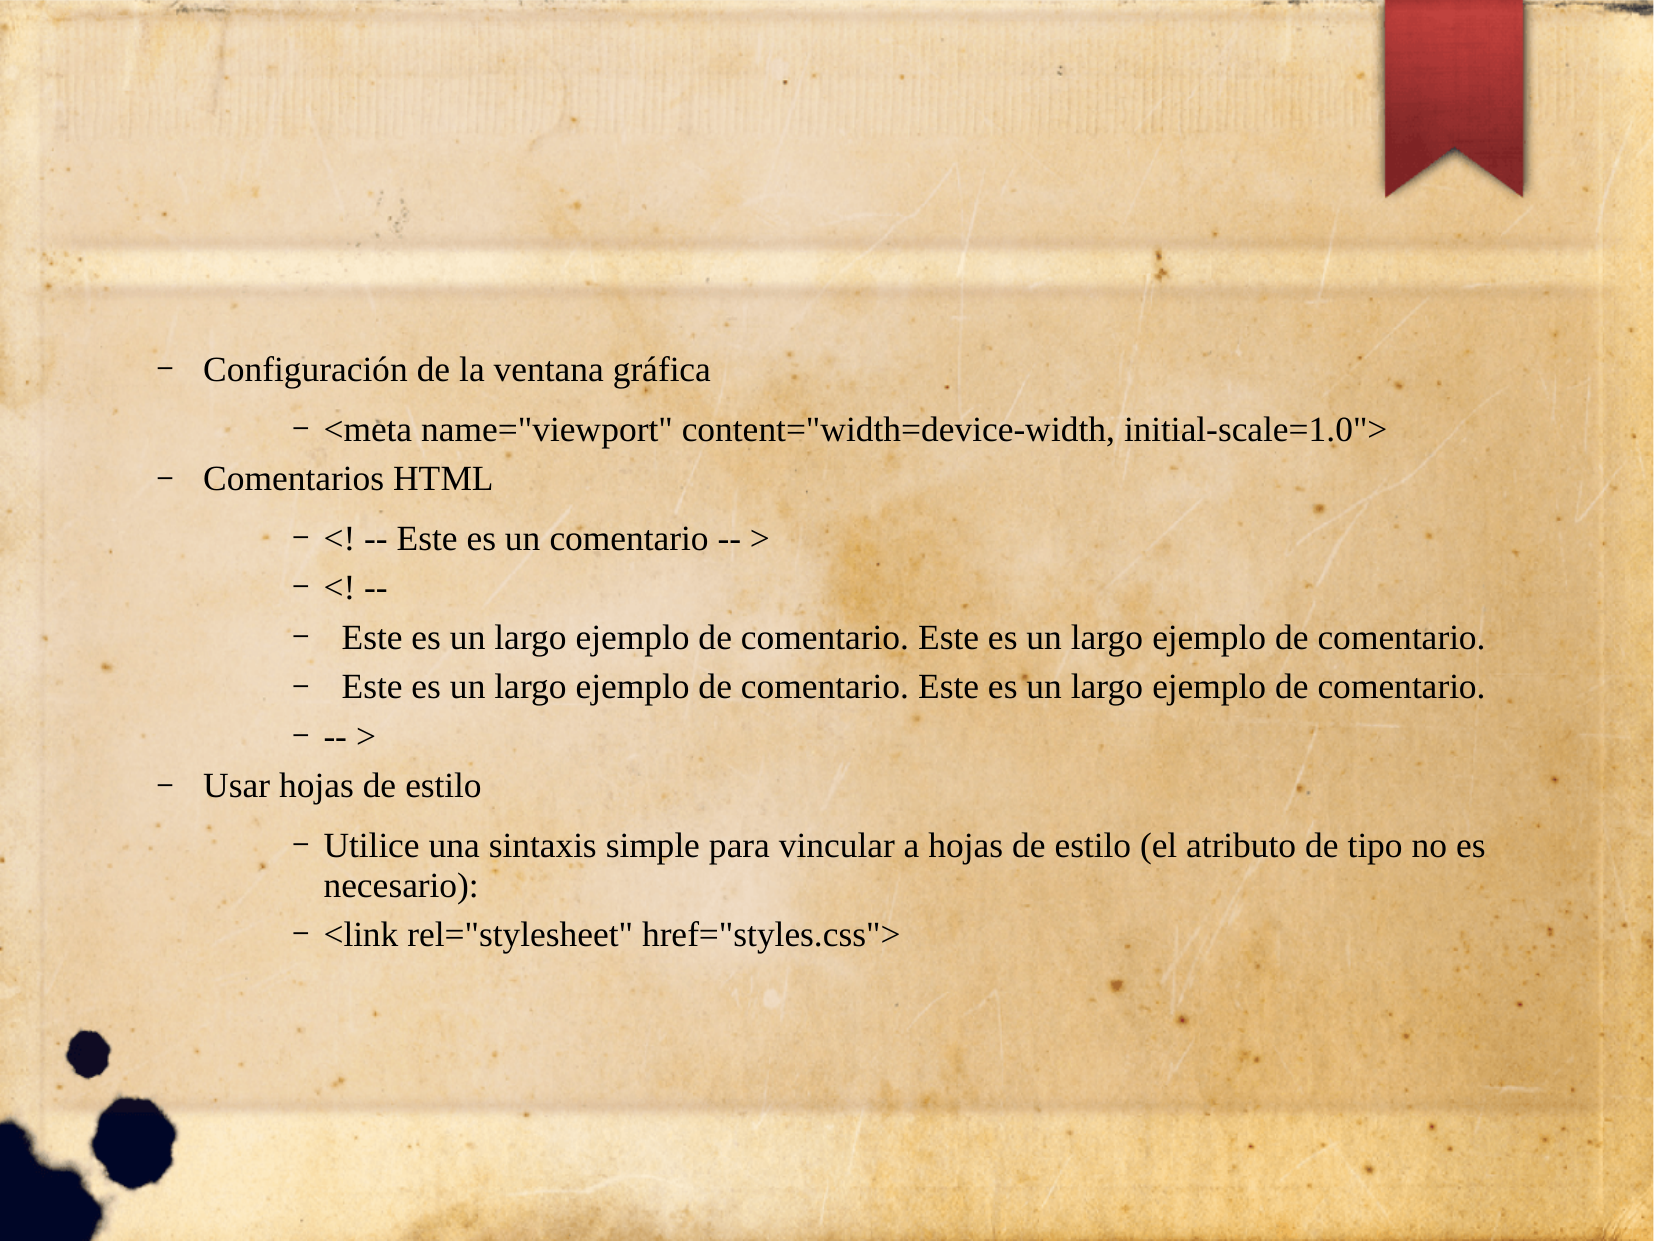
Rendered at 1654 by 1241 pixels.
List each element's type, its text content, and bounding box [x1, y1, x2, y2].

list Configuración de la ventana gráfica <meta name="viewport" content="width=device-width, initial-scale=1.0"> Comentarios HTML <! -- Este es un comentario -- > <! -- Este es un largo ejemplo de comentario. Este es un largo ejemplo de comentario. Este es un largo ejemplo de comentario. Este es un largo ejemplo de comentario. -- > Usar hojas de estilo Utilice una sintaxis simple para vincular a hojas de estilo (el atributo de tipo no es necesario): <link rel="stylesheet" href="styles.css"> [82, 290, 1538, 1010]
picture [0, 0, 1654, 1241]
